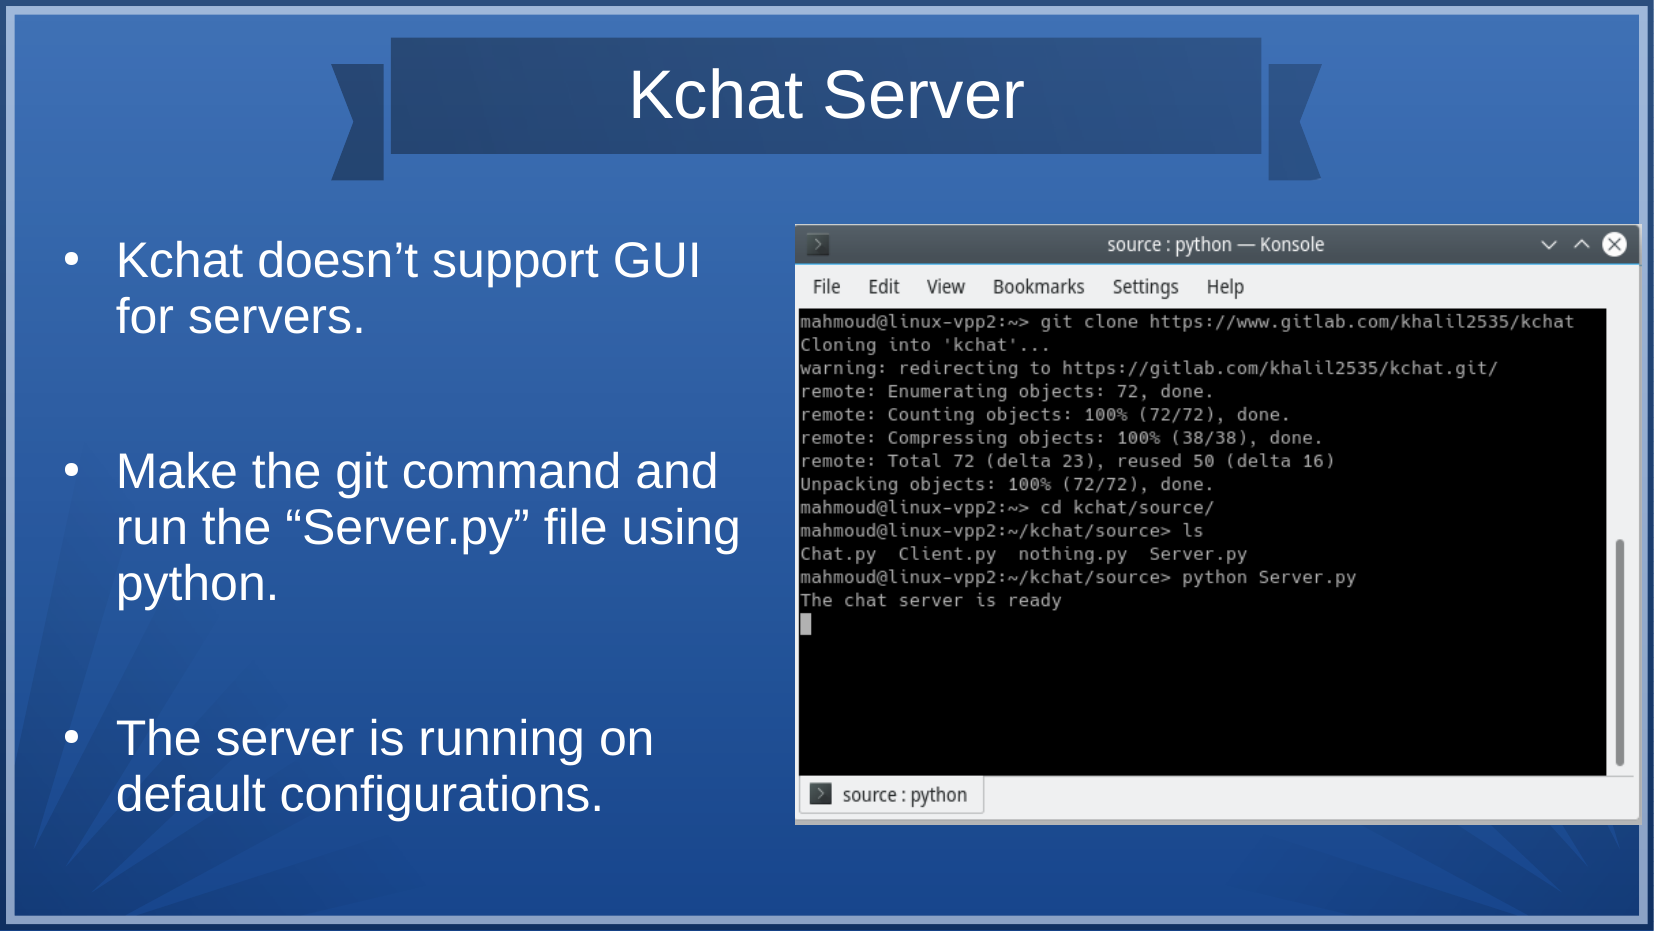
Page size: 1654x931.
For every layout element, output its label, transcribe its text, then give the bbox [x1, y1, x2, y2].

title Kchat Server [389, 35, 1264, 154]
picture [795, 224, 1642, 826]
list Kchat doesn’t support GUI for servers. Make the git command and run the “Server.py” file using python. The server is running on default configurations. [45, 232, 772, 856]
